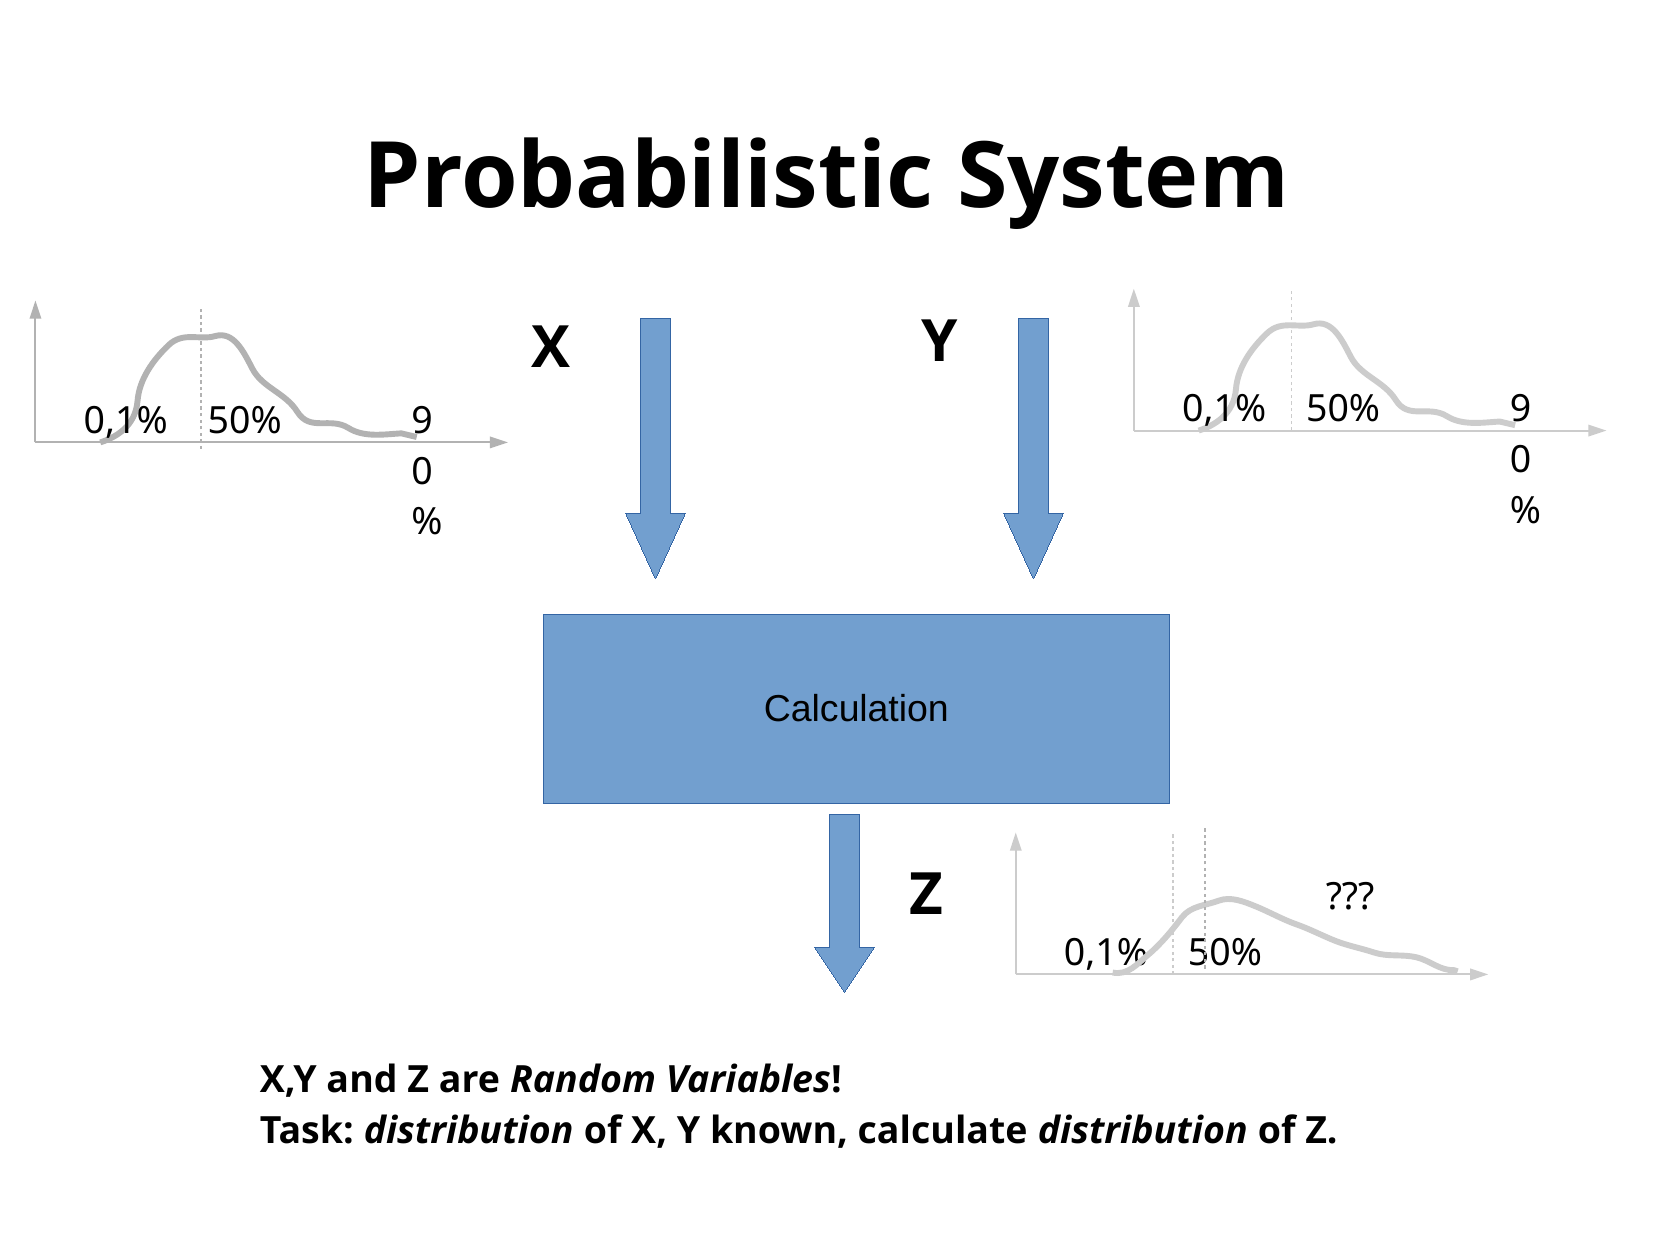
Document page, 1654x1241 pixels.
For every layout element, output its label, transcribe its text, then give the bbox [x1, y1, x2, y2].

text_box 0,1% [1049, 917, 1125, 968]
text_box ??? [1311, 862, 1386, 925]
text_box 90% [1495, 373, 1556, 485]
text_box Z [909, 767, 981, 968]
text_box 0,1% [1167, 373, 1243, 437]
text_box [625, 318, 686, 579]
text_box [1003, 318, 1064, 579]
title X,Y and Z are Random Variables! Task: distribution of X, Y known, calculate distribution of Z. [259, 968, 1465, 1239]
text_box 50% [1173, 917, 1251, 968]
text_box 50% [1291, 373, 1369, 437]
text_box X [531, 271, 603, 419]
text_box Y [921, 259, 993, 419]
text_box 50% [192, 385, 270, 449]
text_box 0,1% [68, 385, 145, 449]
title Probabilistic System [224, 37, 1430, 308]
text_box 90% [396, 385, 458, 497]
text_box [814, 814, 875, 968]
text_box Calculation [543, 614, 1170, 804]
